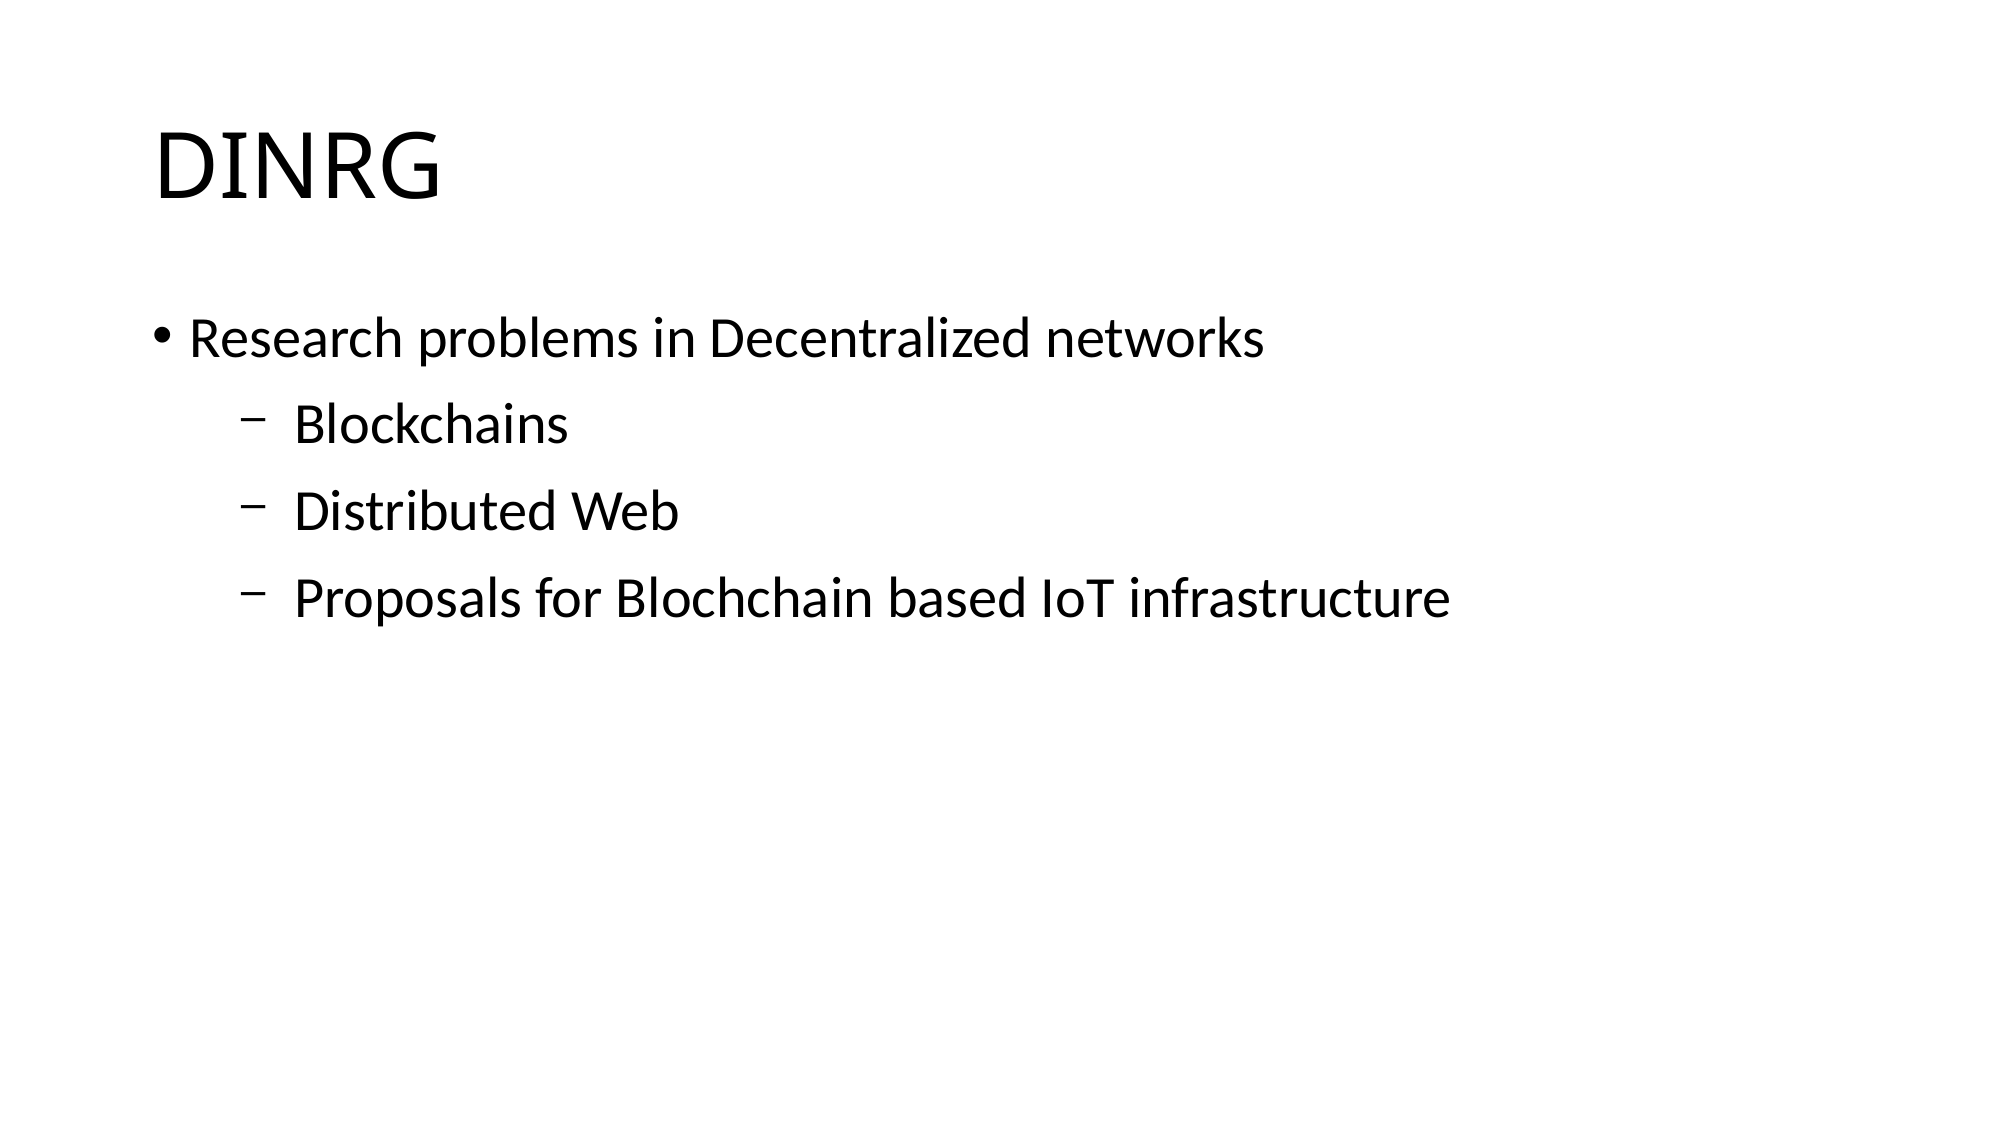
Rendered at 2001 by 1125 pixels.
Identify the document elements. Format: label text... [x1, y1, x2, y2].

list Research problems in Decentralized networks Blockchains Distributed Web Proposals for Blochchain based IoT infrastructure [137, 299, 1863, 1014]
title DINRG [137, 59, 1863, 278]
